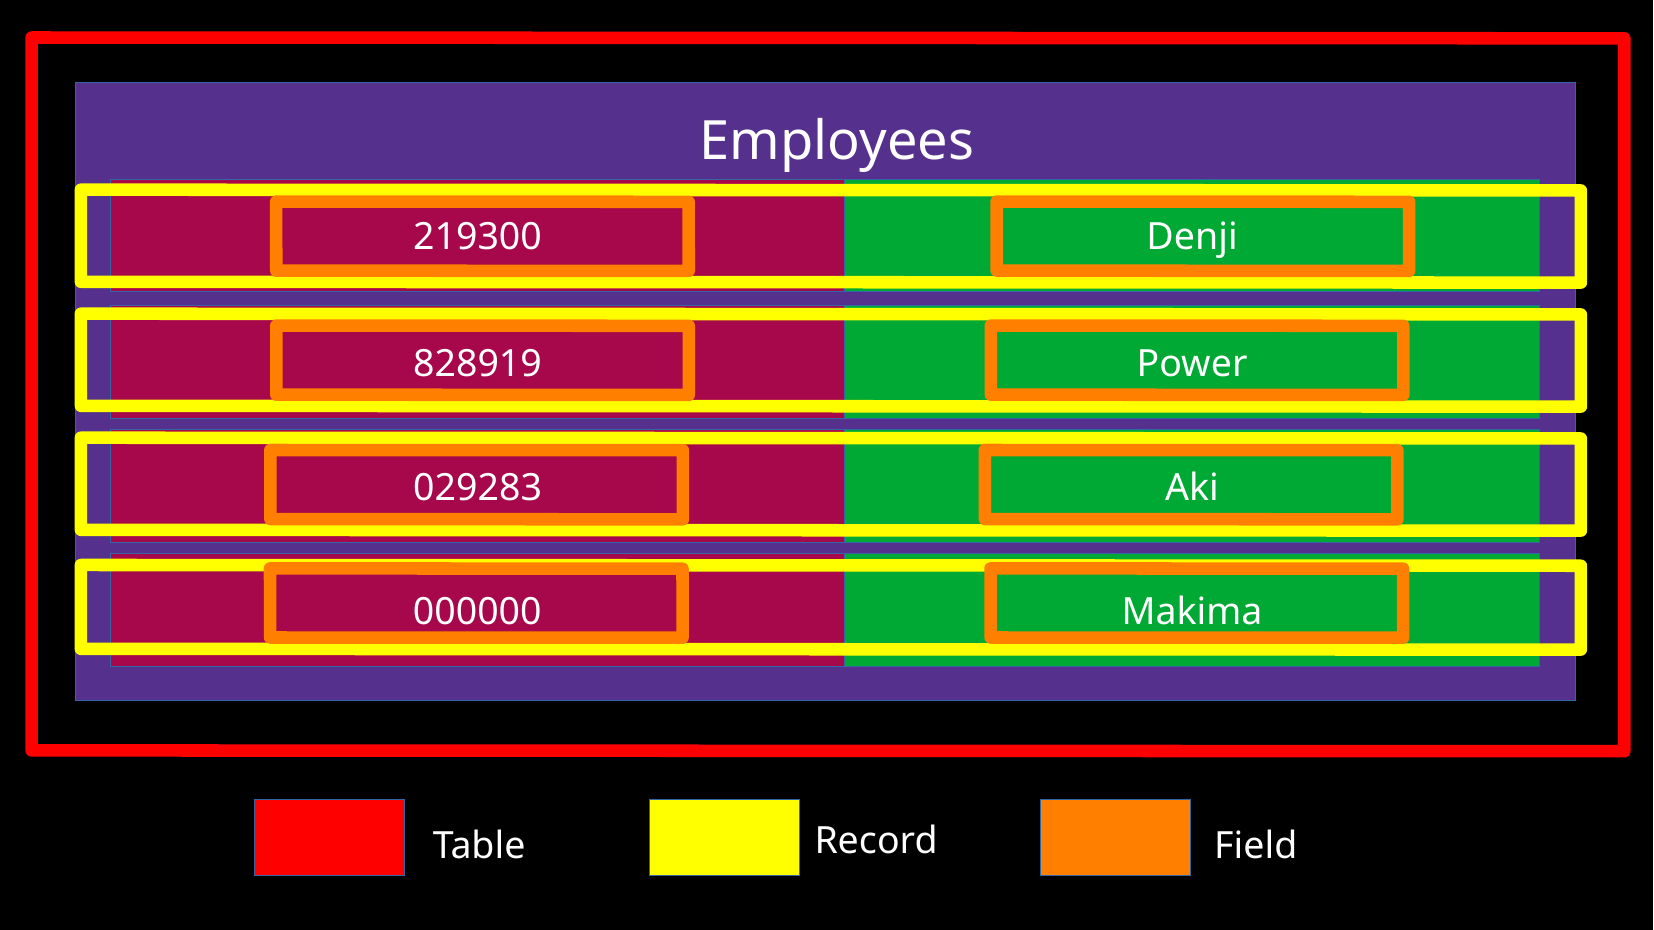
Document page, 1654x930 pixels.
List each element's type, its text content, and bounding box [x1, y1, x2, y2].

text_box [1540, 445, 1574, 524]
text_box [254, 799, 405, 876]
text_box 219300 [110, 196, 271, 275]
text_box [88, 196, 110, 275]
text_box 029283 [110, 444, 265, 523]
text_box Power [844, 321, 986, 400]
text_box Denji [844, 197, 992, 276]
text_box 828919 [283, 332, 682, 388]
text_box 029283 [110, 537, 844, 543]
text_box 000000 [277, 575, 676, 631]
text_box [75, 82, 1576, 185]
text_box [88, 320, 110, 399]
text_box Aki [1402, 445, 1540, 524]
text_box Aki [844, 445, 980, 524]
text_box Power [998, 332, 1397, 388]
text_box 000000 [110, 553, 844, 559]
text_box Makima [844, 656, 1540, 667]
text_box Record [799, 806, 1106, 882]
text_box 219300 [694, 197, 844, 275]
text_box 828919 [694, 321, 844, 399]
text_box 828919 [110, 320, 271, 399]
text_box Aki [992, 457, 1391, 513]
text_box Employees [685, 93, 1023, 170]
text_box [75, 286, 1576, 309]
text_box [75, 653, 1576, 701]
text_box Denji [844, 179, 1540, 184]
text_box [1540, 197, 1574, 276]
text_box [75, 410, 1576, 433]
text_box [1540, 572, 1574, 643]
text_box Power [844, 413, 1540, 419]
text_box 219300 [110, 179, 844, 183]
text_box [649, 799, 800, 876]
text_box 029283 [688, 445, 844, 524]
text_box 000000 [110, 656, 844, 667]
text_box [88, 572, 110, 642]
text_box Power [1408, 321, 1540, 400]
text_box 000000 [110, 572, 265, 642]
text_box 029283 [277, 457, 676, 513]
text_box Makima [844, 553, 1540, 559]
text_box [75, 534, 1576, 561]
text_box Aki [844, 537, 1540, 543]
text_box Makima [844, 572, 986, 643]
text_box Denji [1003, 208, 1402, 264]
text_box [1040, 799, 1191, 876]
text_box Makima [997, 575, 1396, 631]
text_box [88, 444, 110, 523]
text_box Makima [1408, 572, 1540, 643]
text_box Table [418, 811, 725, 887]
text_box [1540, 321, 1574, 400]
text_box Field [1199, 811, 1506, 887]
text_box Denji [1414, 197, 1540, 276]
text_box 000000 [688, 572, 844, 642]
text_box 828919 [110, 413, 844, 419]
text_box 219300 [283, 208, 682, 264]
